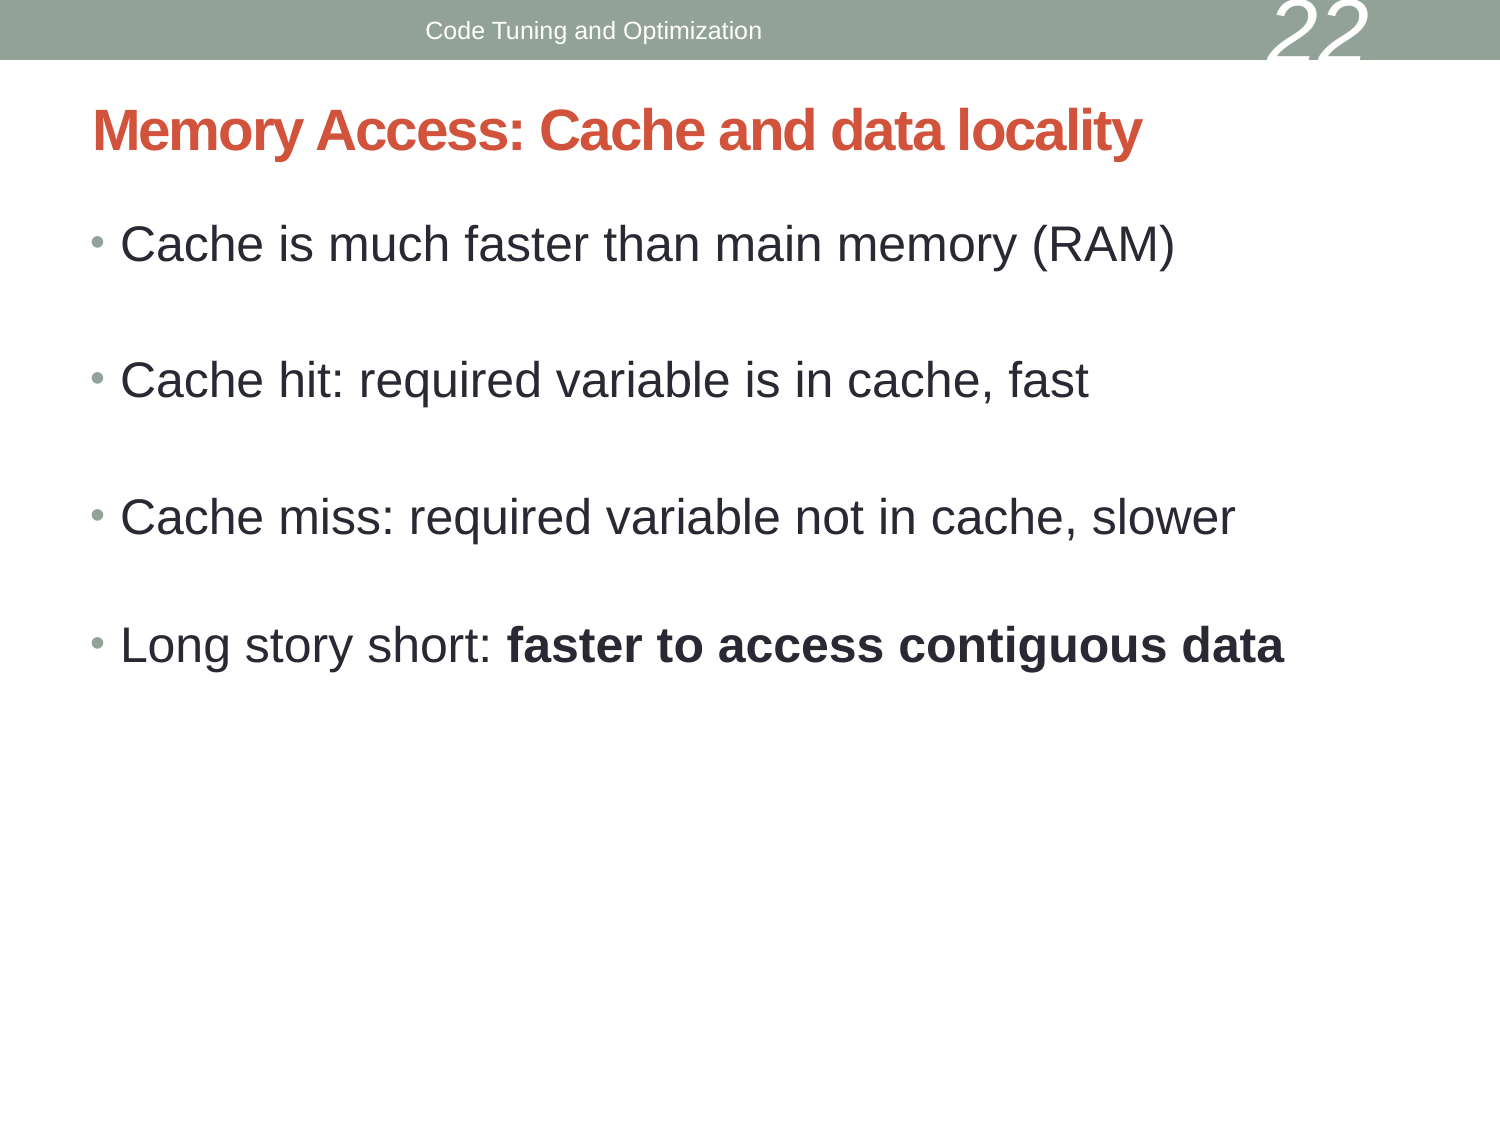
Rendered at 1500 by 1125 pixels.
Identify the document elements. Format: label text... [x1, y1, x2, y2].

list Cache is much faster than main memory (RAM) Cache hit: required variable is in cache, fast Cache miss: required variable not in cache, slower Long story short: faster to access contiguous data [75, 203, 1425, 1004]
slide_number <number> [1252, 0, 1428, 54]
title Memory Access: Cache and data locality [77, 66, 1357, 188]
footer Code Tuning and Optimization [410, 3, 1086, 57]
